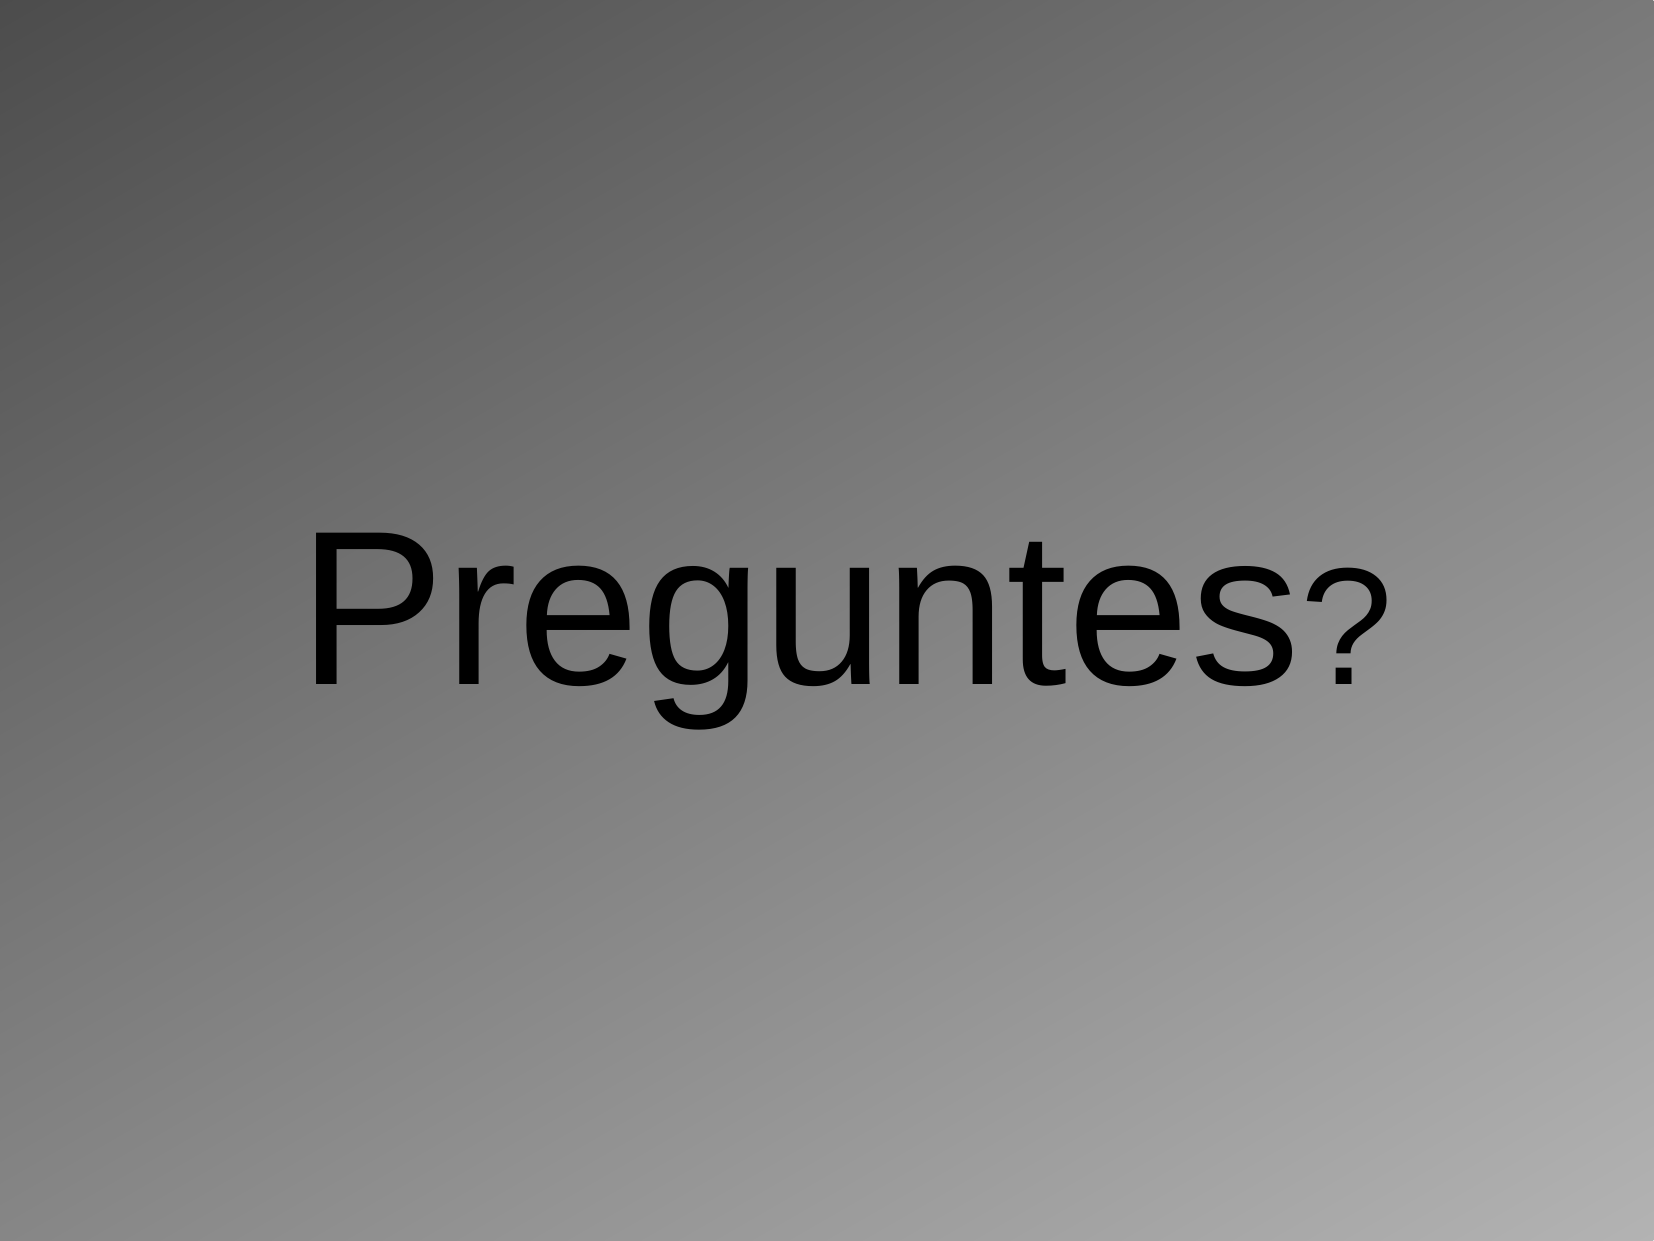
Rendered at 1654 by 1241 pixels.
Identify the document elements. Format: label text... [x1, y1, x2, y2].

title Preguntes? [101, 179, 1590, 1037]
